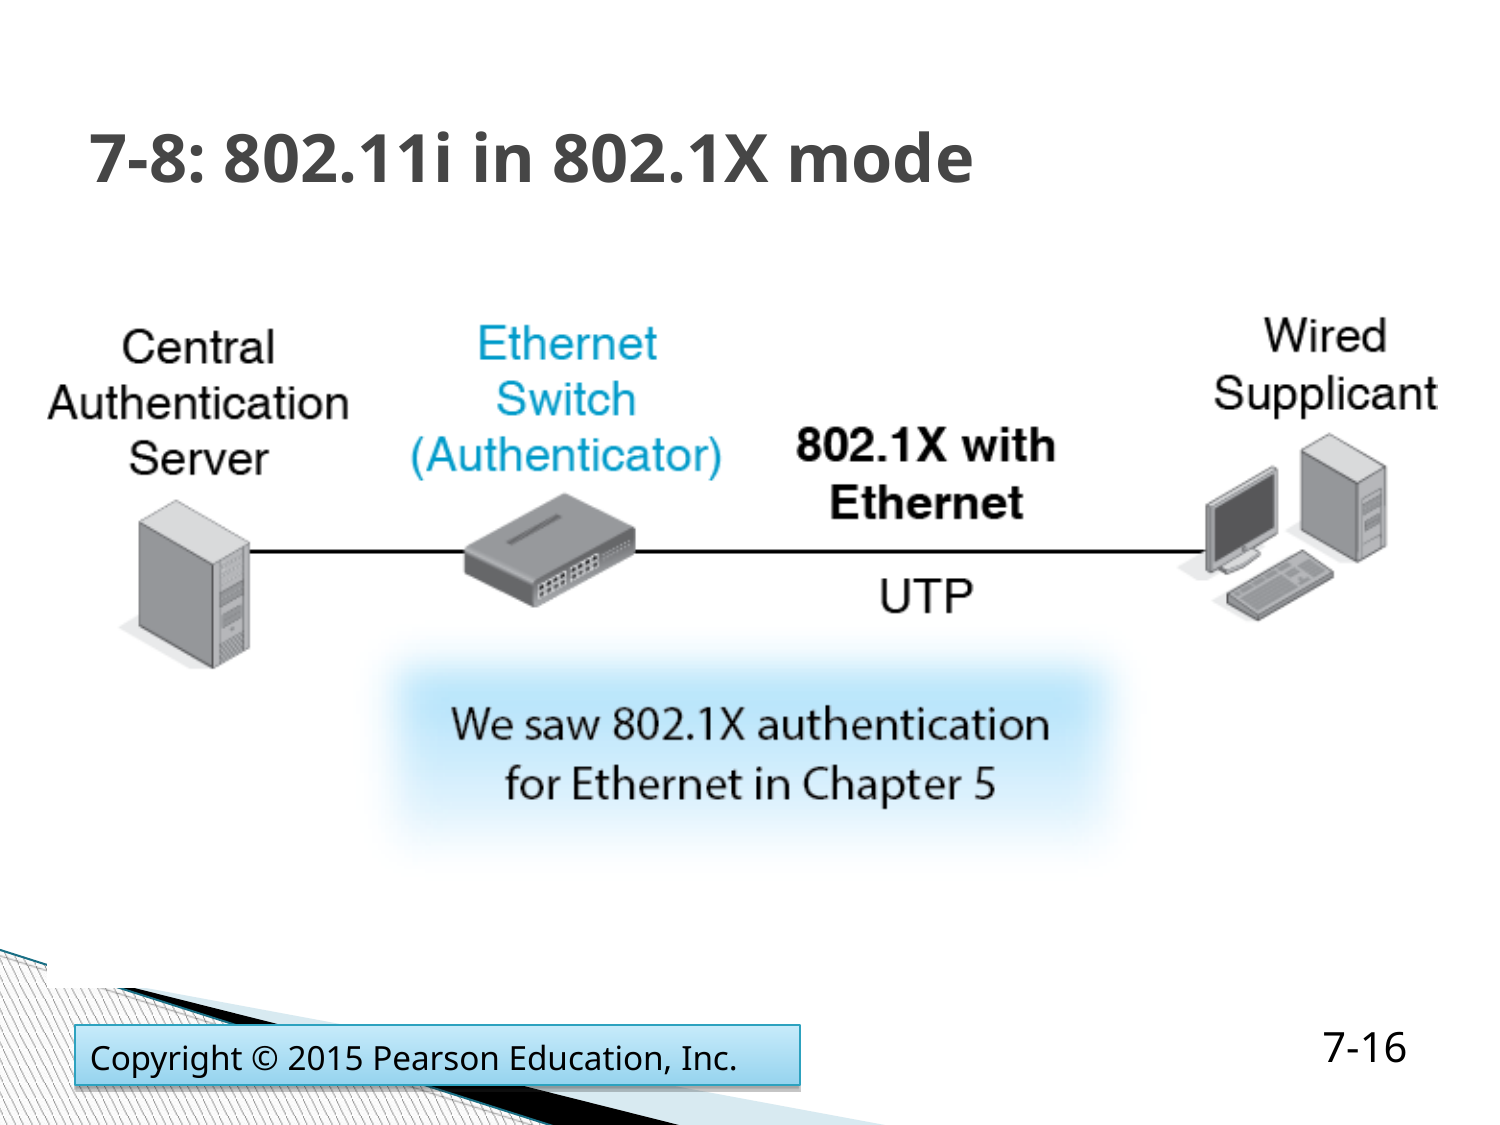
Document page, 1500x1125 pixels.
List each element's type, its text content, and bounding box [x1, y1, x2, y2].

title 7-8: 802.11i in 802.1X mode [75, 62, 1425, 250]
footer Copyright © 2015 Pearson Education, Inc. [75, 1025, 800, 1085]
picture [0, 312, 1438, 1125]
slide_number 7-<number> [1250, 1025, 1423, 1085]
